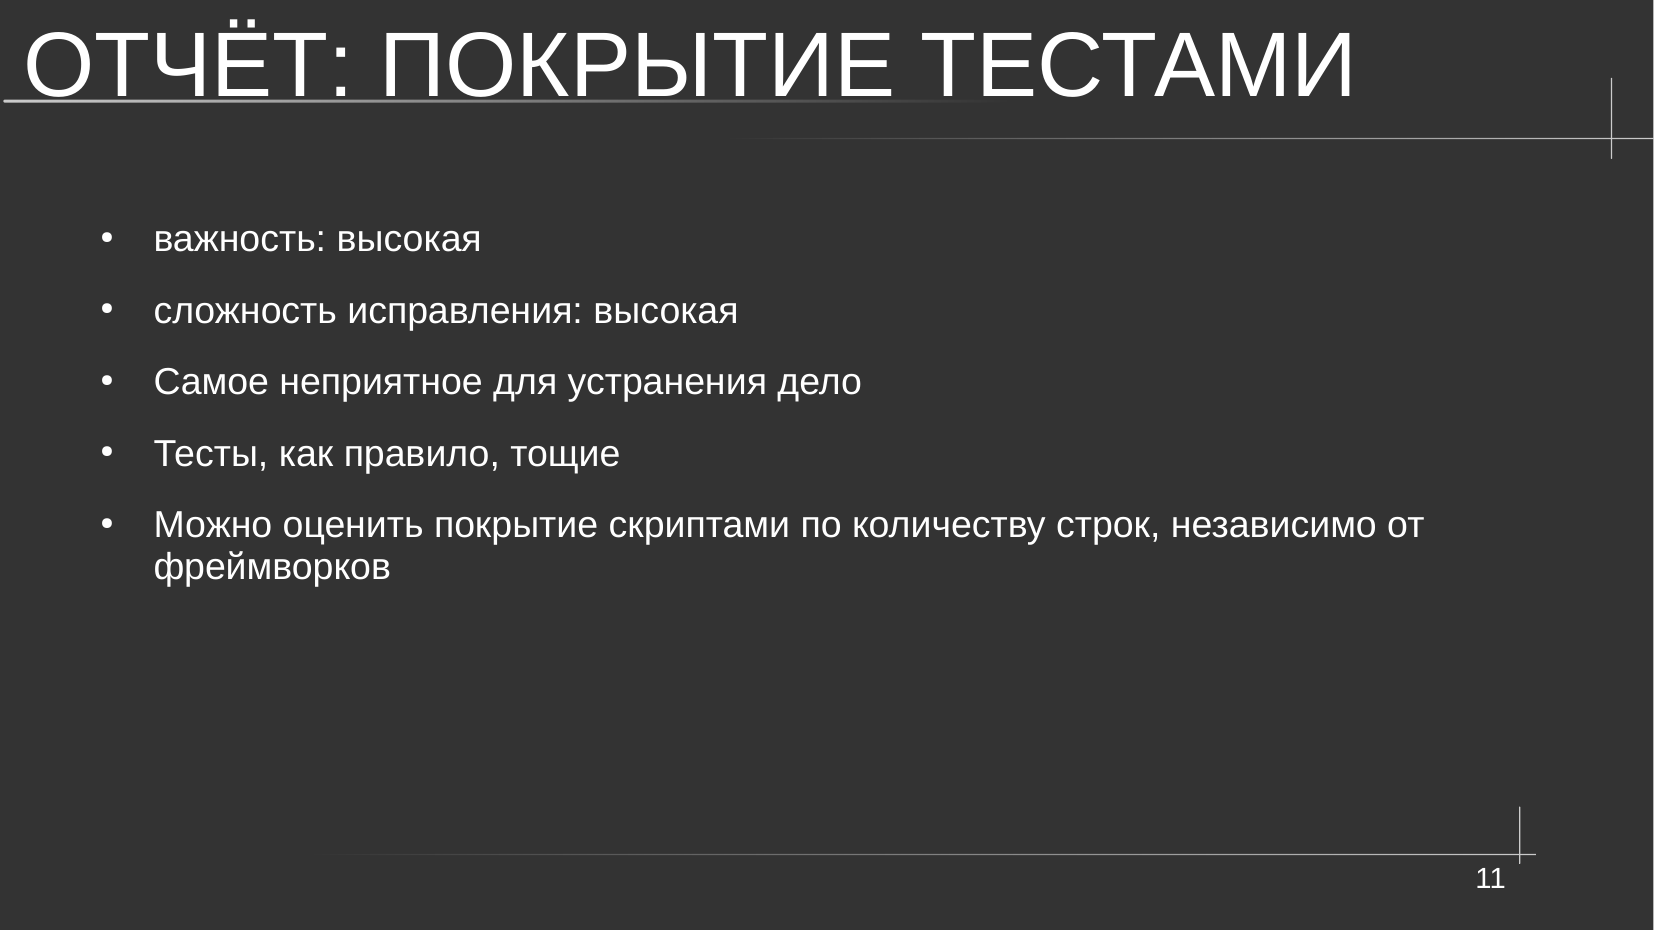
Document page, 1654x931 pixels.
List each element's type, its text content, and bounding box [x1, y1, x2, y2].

list важность: высокая сложность исправления: высокая Самое неприятное для устранения дело Тесты, как правило, тощие Можно оценить покрытие скриптами по количеству строк, независимо от фреймворков [82, 217, 1571, 758]
title ОТЧЁТ: ПОКРЫТИЕ ТЕСТАМИ [23, 11, 1589, 119]
